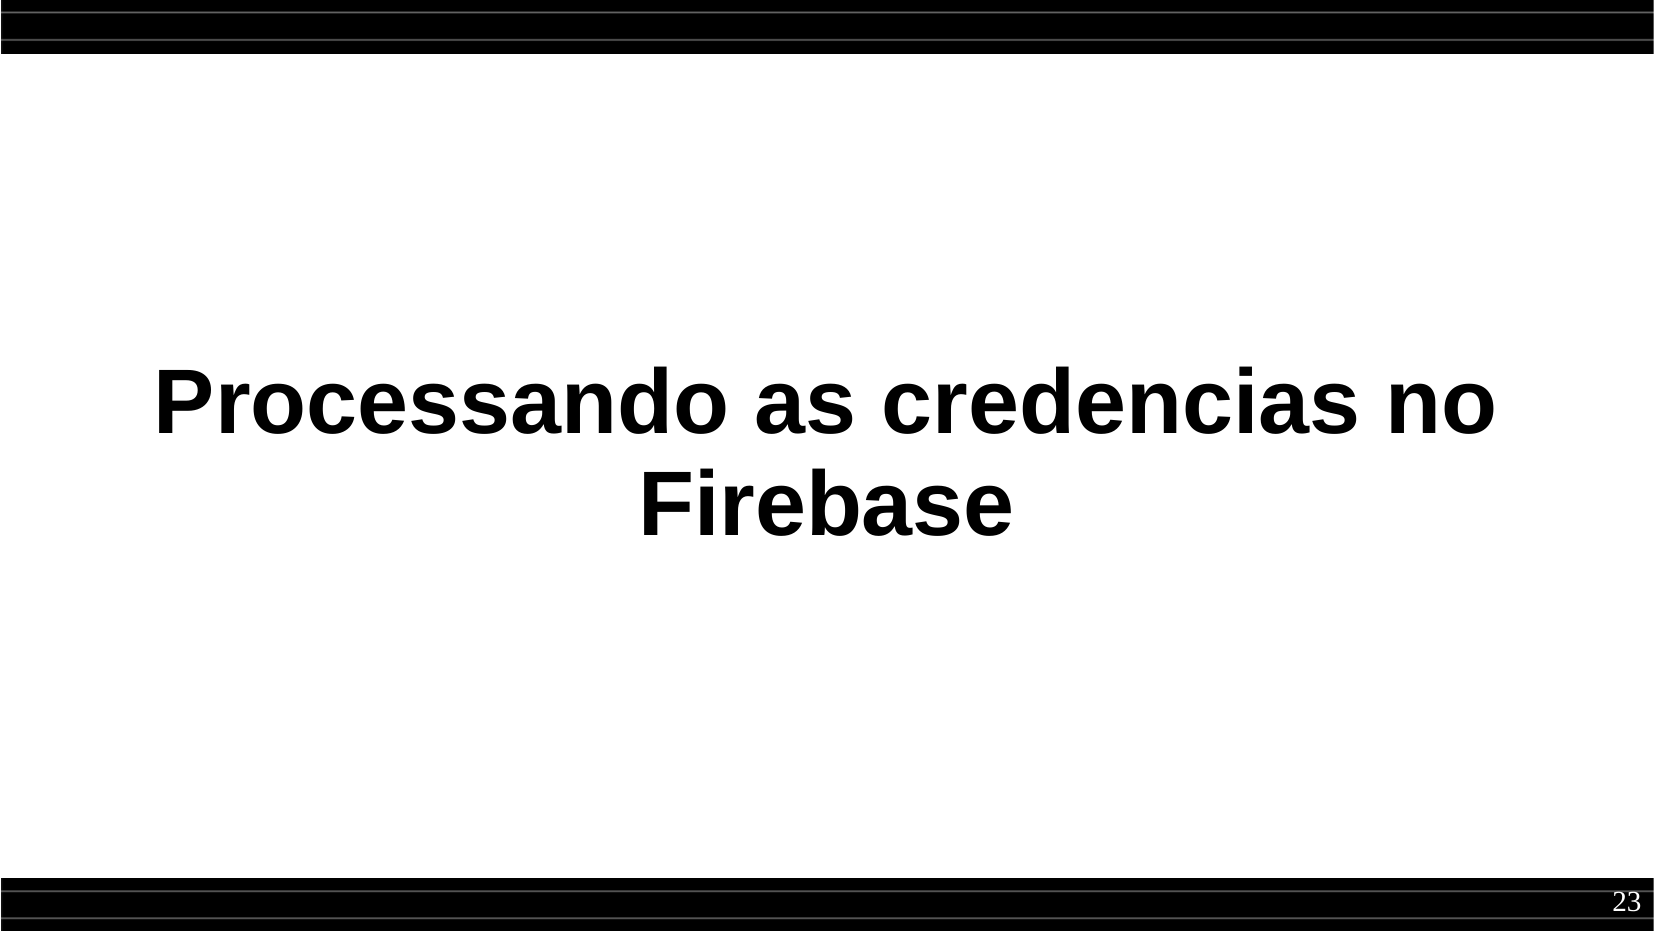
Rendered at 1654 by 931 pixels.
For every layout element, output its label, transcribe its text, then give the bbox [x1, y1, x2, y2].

picture [1, 0, 1654, 54]
picture [1, 878, 1654, 931]
text_box Processando as credencias no Firebase [82, 92, 1571, 813]
